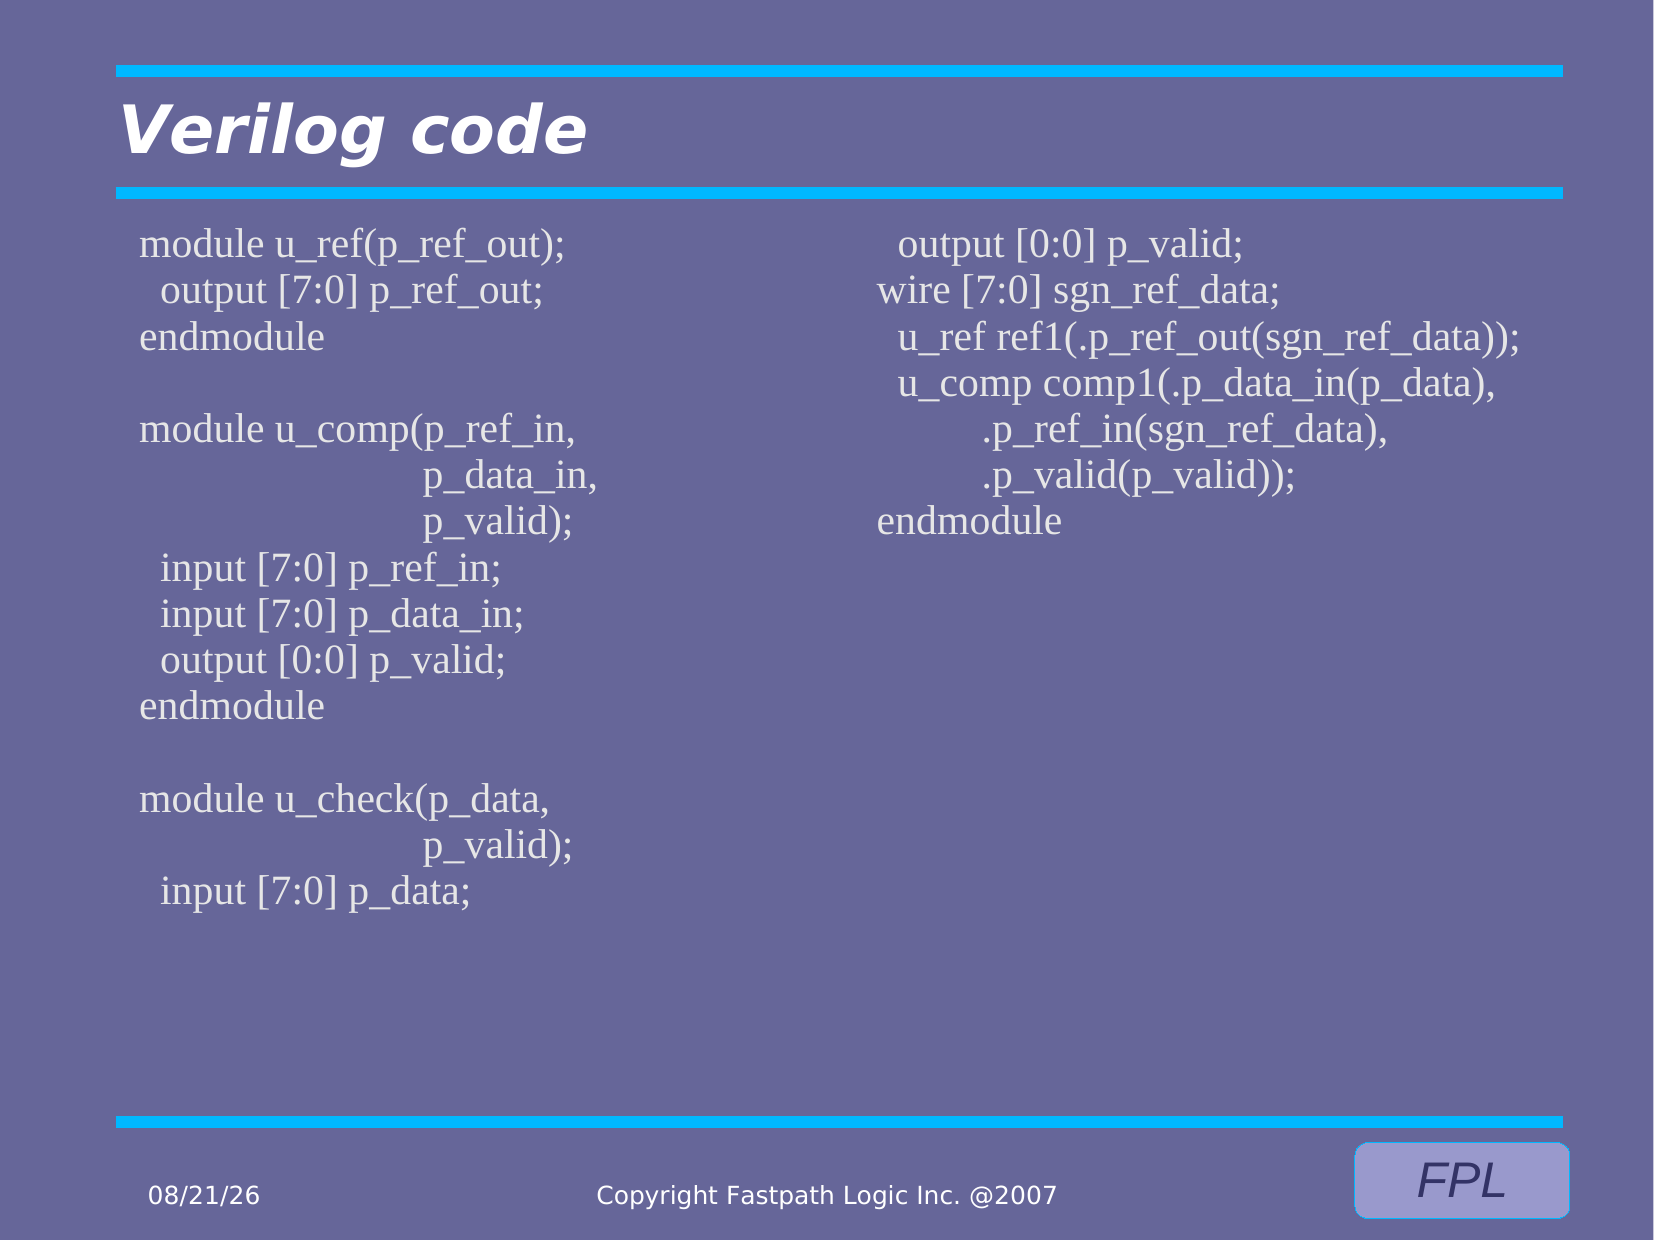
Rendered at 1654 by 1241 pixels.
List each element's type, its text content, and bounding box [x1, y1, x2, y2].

title Verilog code [118, 41, 1531, 219]
list module u_ref(p_ref_out); output [7:0] p_ref_out; endmodule module u_comp(p_ref_in, p_data_in, p_valid); input [7:0] p_ref_in; input [7:0] p_data_in; output [0:0] p_valid; endmodule module u_check(p_data, p_valid); input [7:0] p_data; [121, 220, 824, 1133]
list output [0:0] p_valid; wire [7:0] sgn_ref_data; u_ref ref1(.p_ref_out(sgn_ref_data)); u_comp comp1(.p_data_in(p_data), .p_ref_in(sgn_ref_data), .p_valid(p_valid)); endmodule [858, 220, 1562, 1133]
